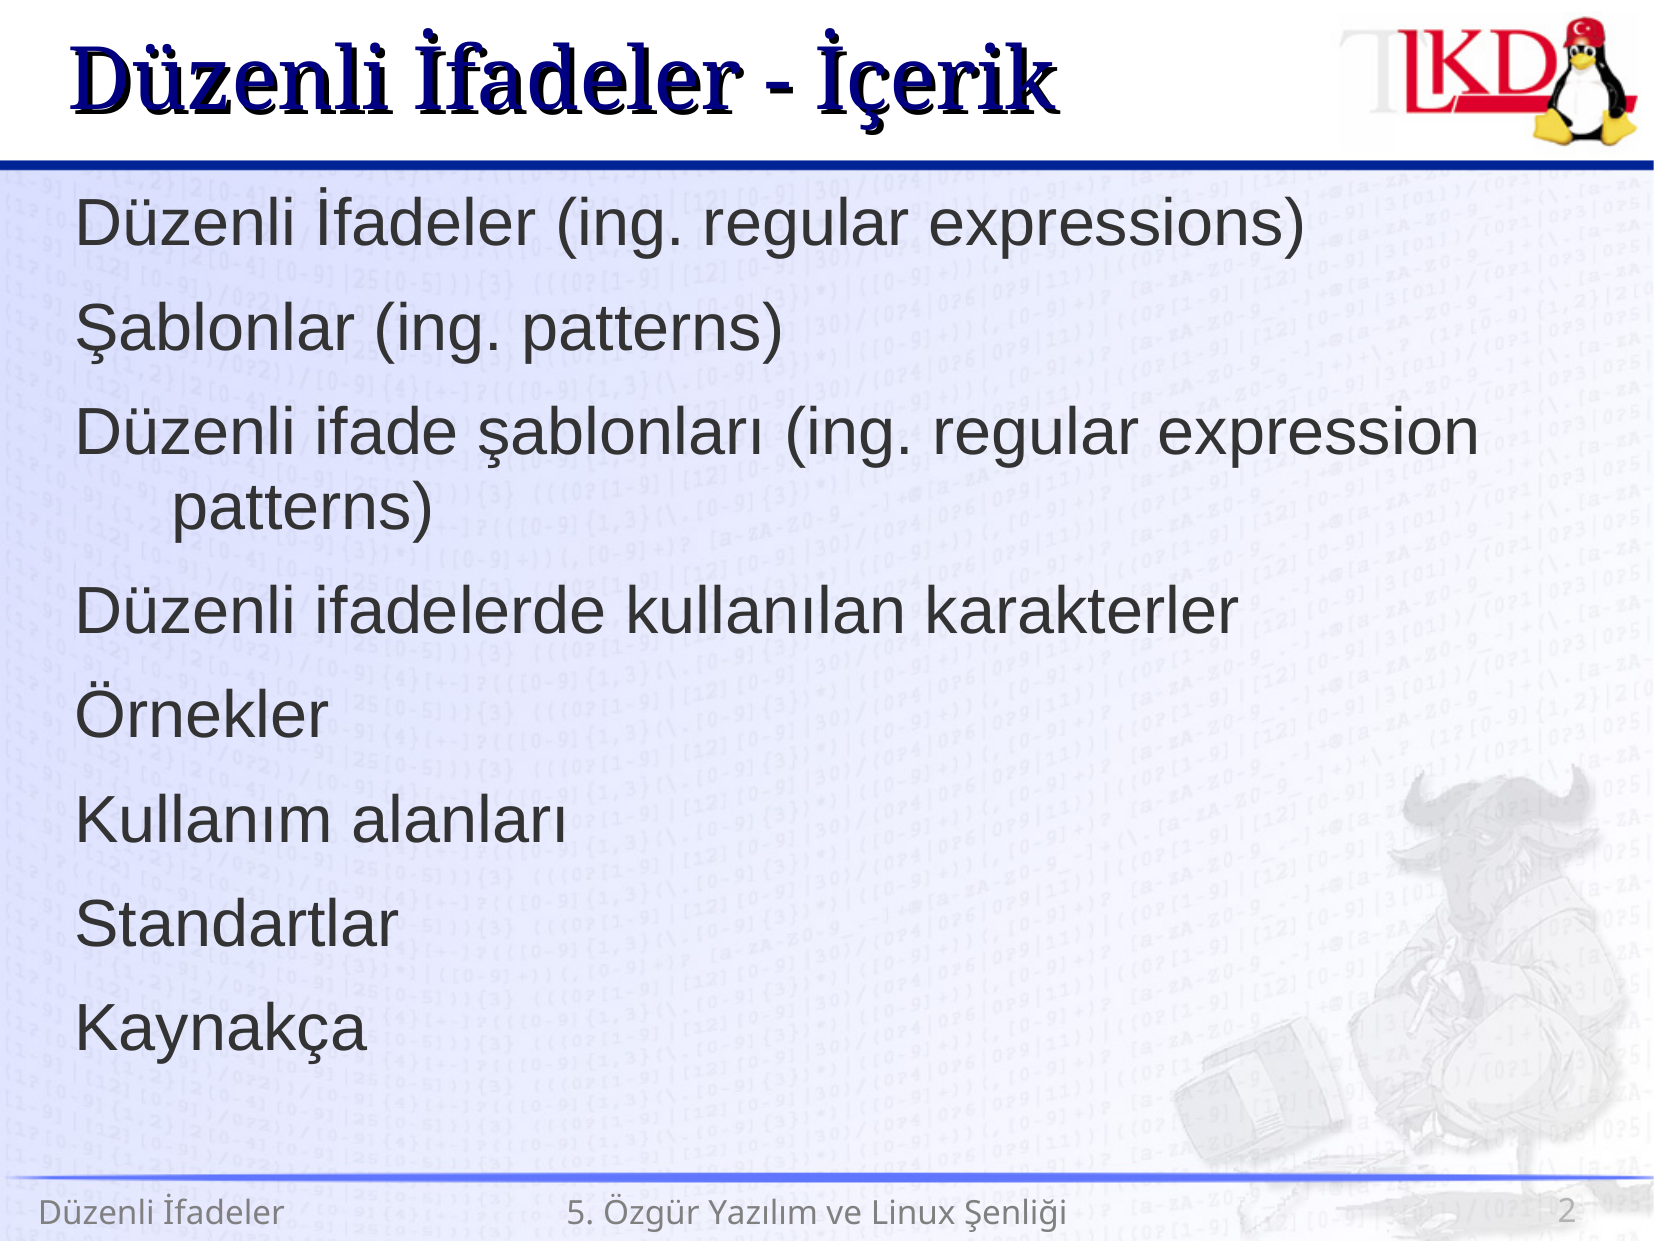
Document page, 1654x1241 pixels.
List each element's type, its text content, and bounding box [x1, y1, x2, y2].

list Düzenli İfadeler (ing. regular expressions) Şablonlar (ing. patterns) Düzenli ifade şablonları (ing. regular expression patterns) Düzenli ifadelerde kullanılan karakterler Örnekler Kullanım alanları Standartlar Kaynakça [56, 185, 1595, 1152]
picture [0, 0, 1654, 1241]
title Düzenli İfadeler - İçerik [67, 13, 1399, 138]
